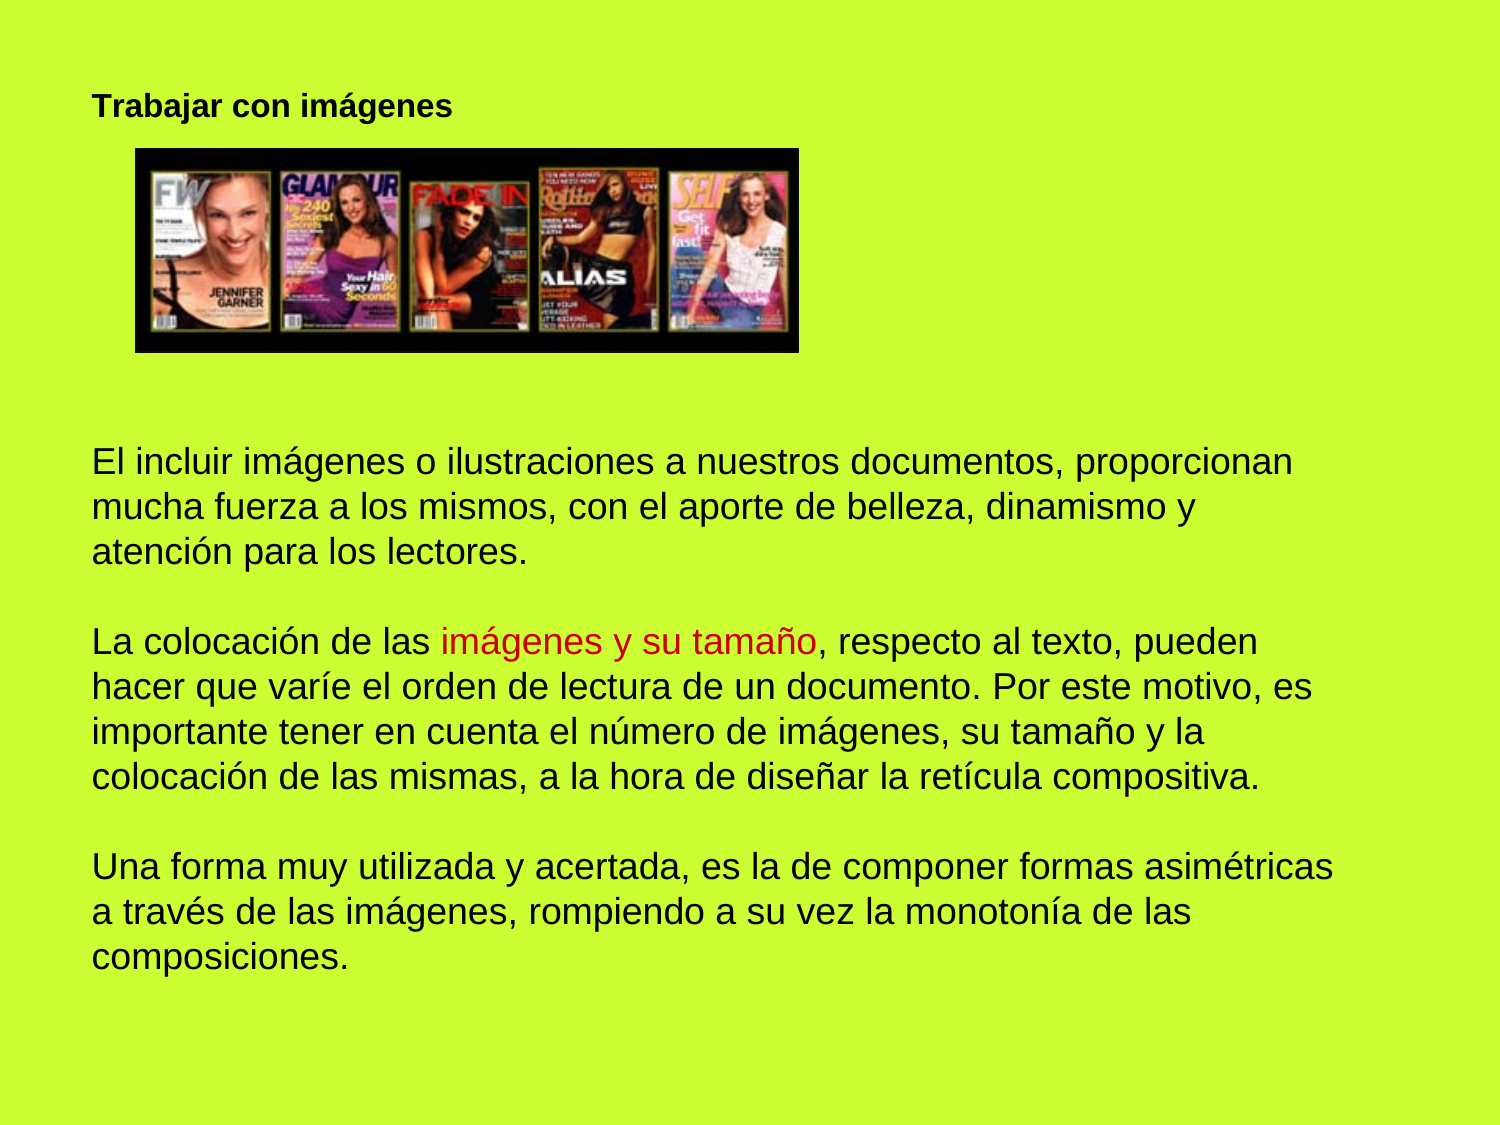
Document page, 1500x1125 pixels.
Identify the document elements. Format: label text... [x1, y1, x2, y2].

picture [135, 148, 799, 353]
text_box Trabajar con imágenes El incluir imágenes o ilustraciones a nuestros documentos, proporcionan mucha fuerza a los mismos, con el aporte de belleza, dinamismo y atención para los lectores. La colocación de las imágenes y su tamaño, respecto al texto, pueden hacer que varíe el orden de lectura de un documento. Por este motivo, es importante tener en cuenta el número de imágenes, su tamaño y la colocación de las mismas, a la hora de diseñar la retícula compositiva. Una forma muy utilizada y acertada, es la de componer formas asimétricas a través de las imágenes, rompiendo a su vez la monotonía de las composiciones. [76, 76, 1353, 1075]
